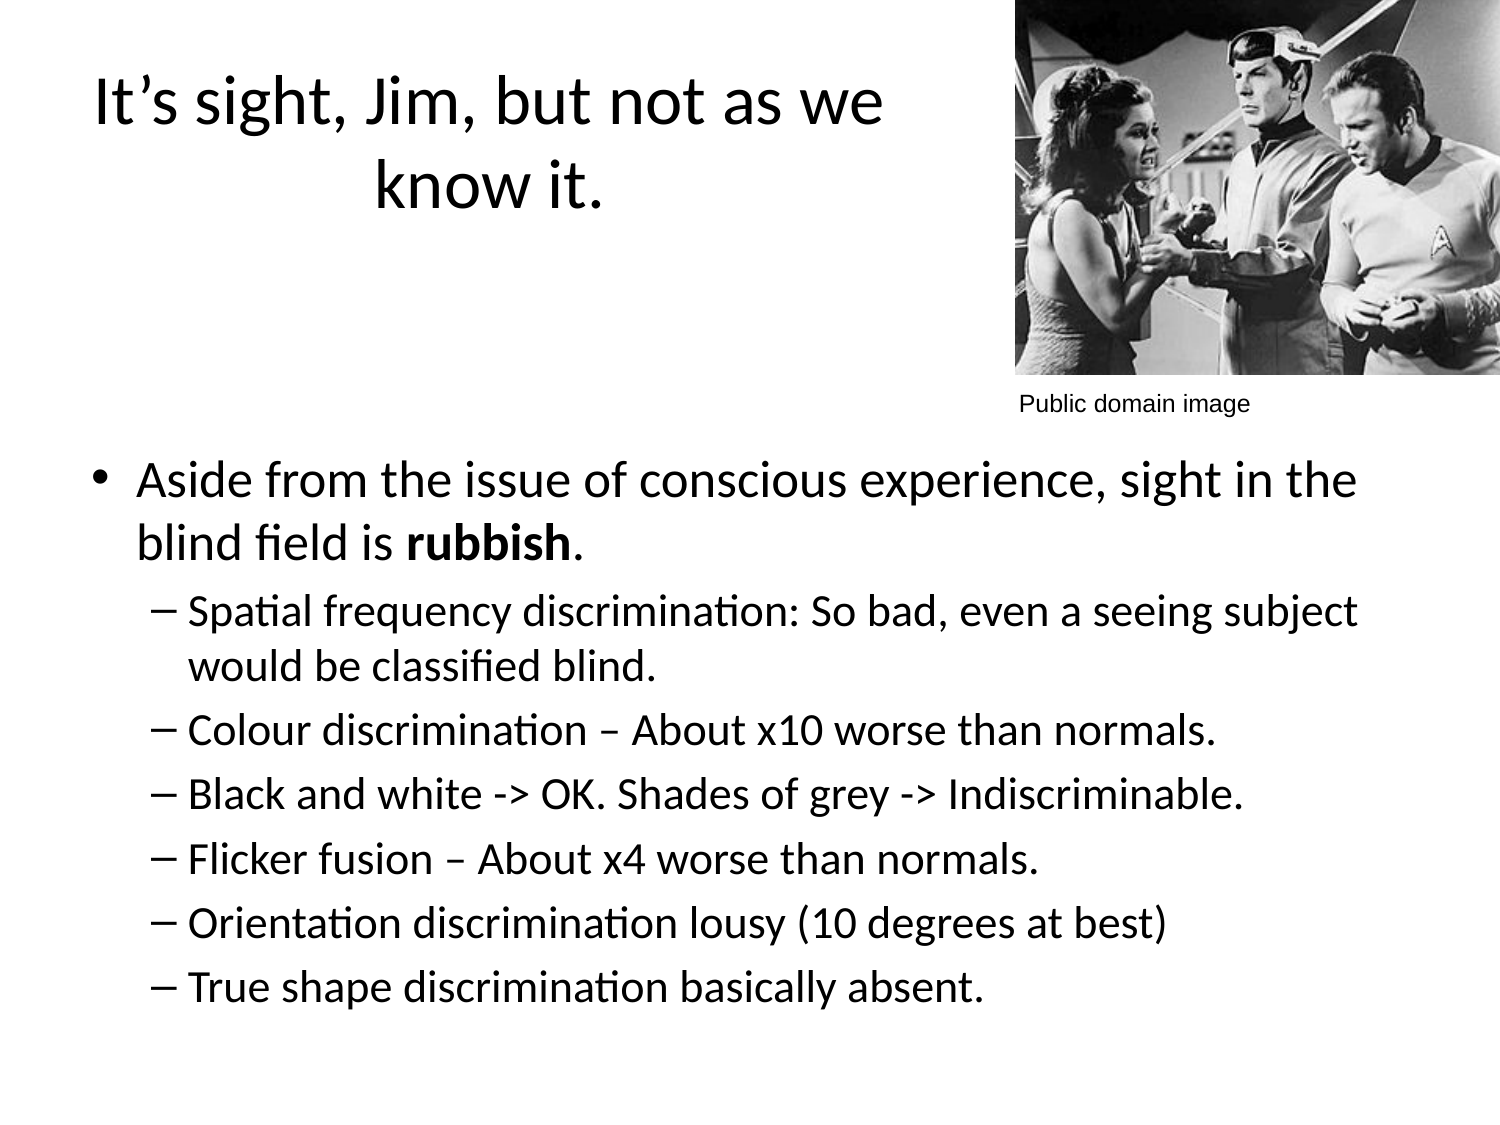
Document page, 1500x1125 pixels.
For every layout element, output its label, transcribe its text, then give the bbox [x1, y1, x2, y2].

title It’s sight, Jim, but not as we know it. [11, 45, 969, 232]
list Aside from the issue of conscious experience, sight in the blind field is rubbish. Spatial frequency discrimination: So bad, even a seeing subject would be classified blind. Colour discrimination – About x10 worse than normals. Black and white -> OK. Shades of grey -> Indiscriminable. Flicker fusion – About x4 worse than normals. Orientation discrimination lousy (10 degrees at best) True shape discrimination basically absent. [76, 437, 1427, 1034]
text_box Public domain image [1003, 382, 1500, 426]
picture [1015, 0, 1500, 375]
